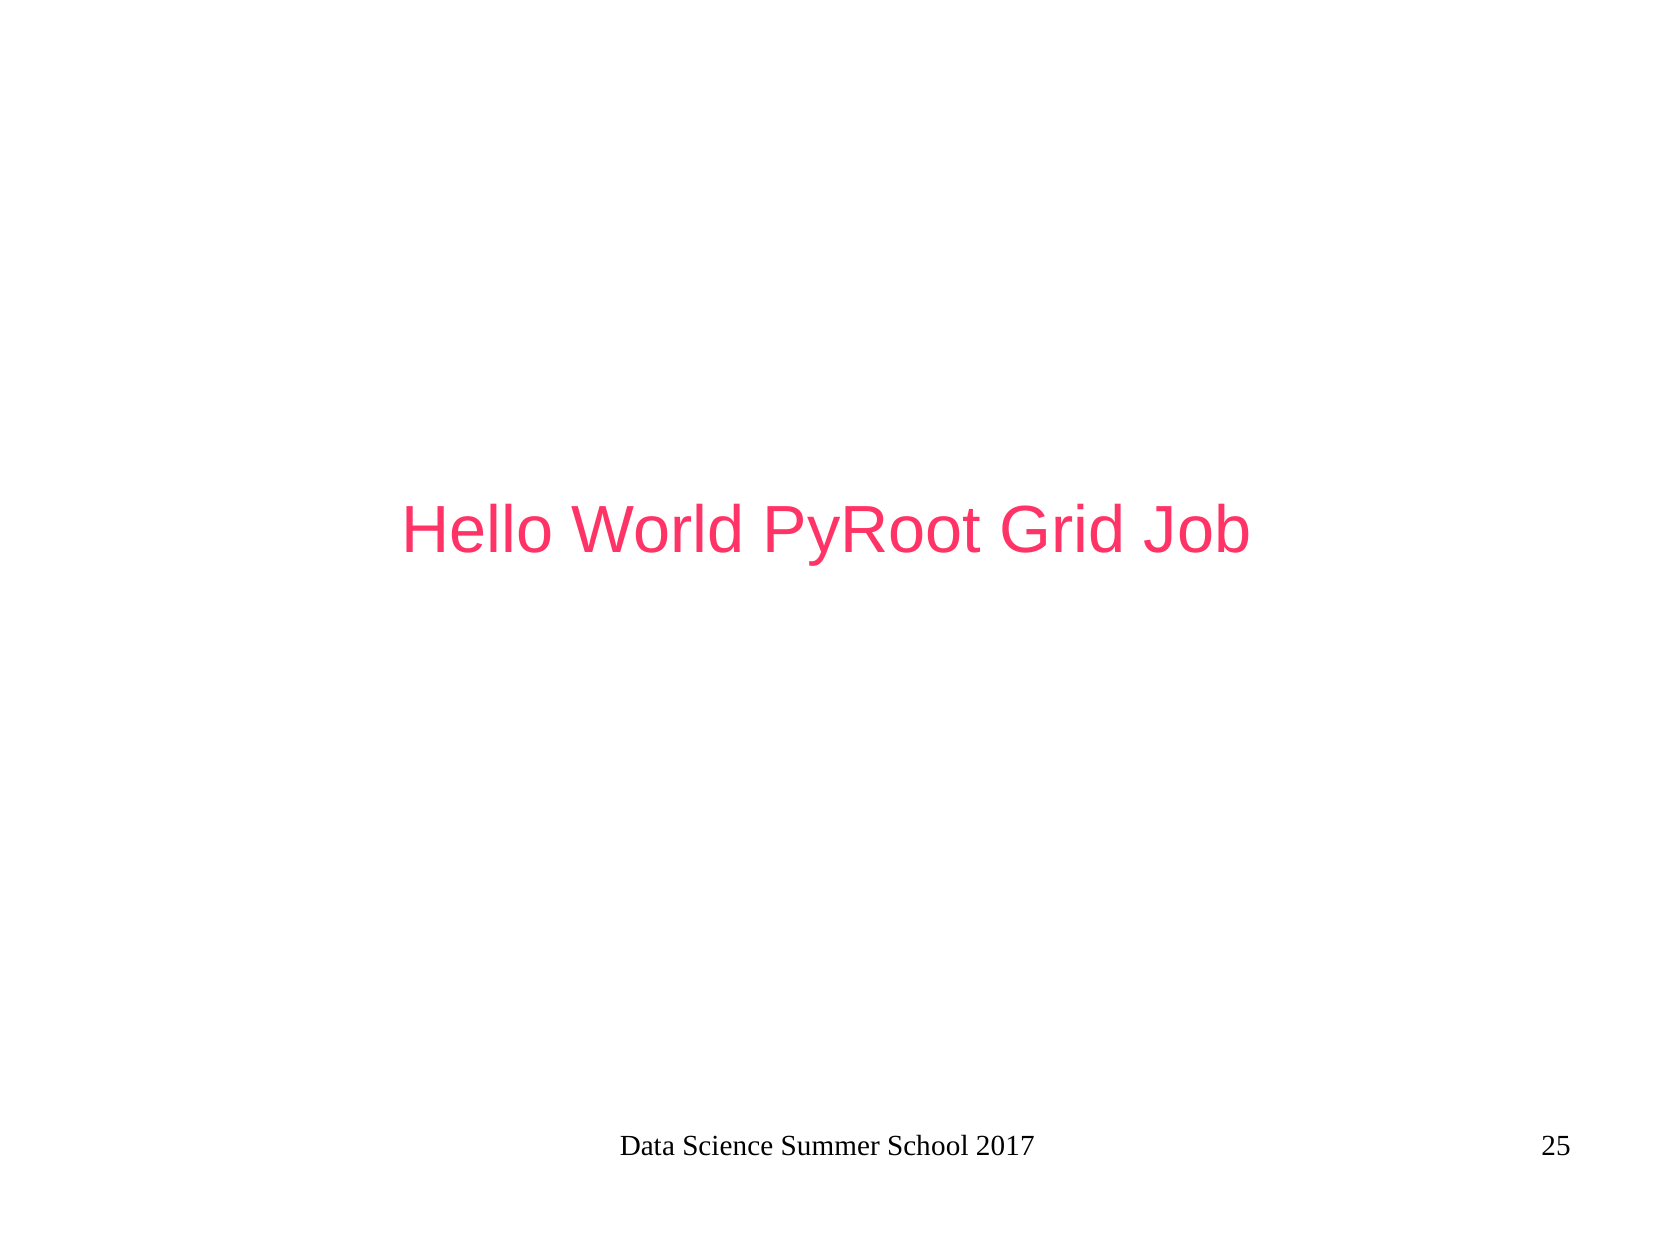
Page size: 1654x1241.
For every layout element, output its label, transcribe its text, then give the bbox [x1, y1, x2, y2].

subtitle Hello World PyRoot Grid Job [82, 49, 1571, 1010]
